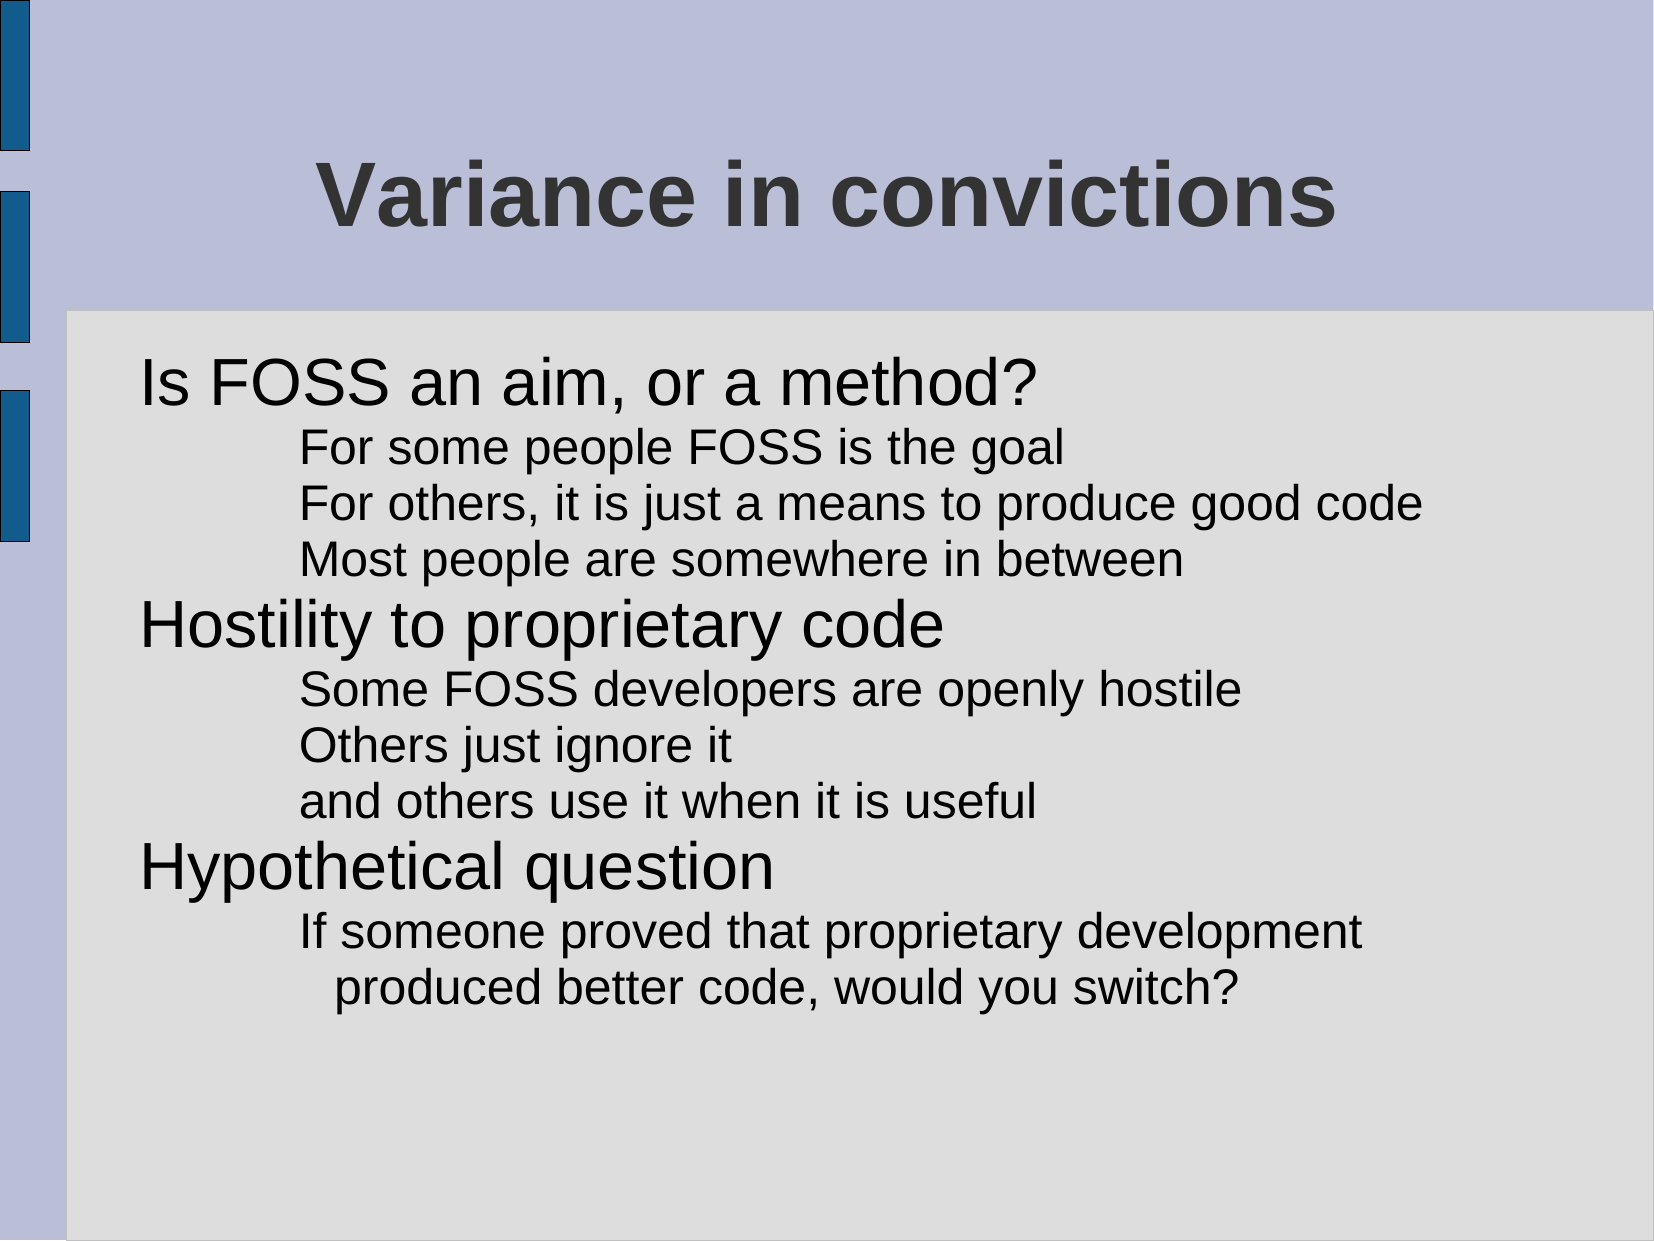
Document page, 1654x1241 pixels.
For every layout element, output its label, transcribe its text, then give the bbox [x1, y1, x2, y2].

list Is FOSS an aim, or a method? For some people FOSS is the goal For others, it is just a means to produce good code Most people are somewhere in between Hostility to proprietary code Some FOSS developers are openly hostile Others just ignore it and others use it when it is useful Hypothetical question If someone proved that proprietary development produced better code, would you switch? [121, 344, 1534, 1112]
title Variance in convictions [121, 98, 1534, 291]
